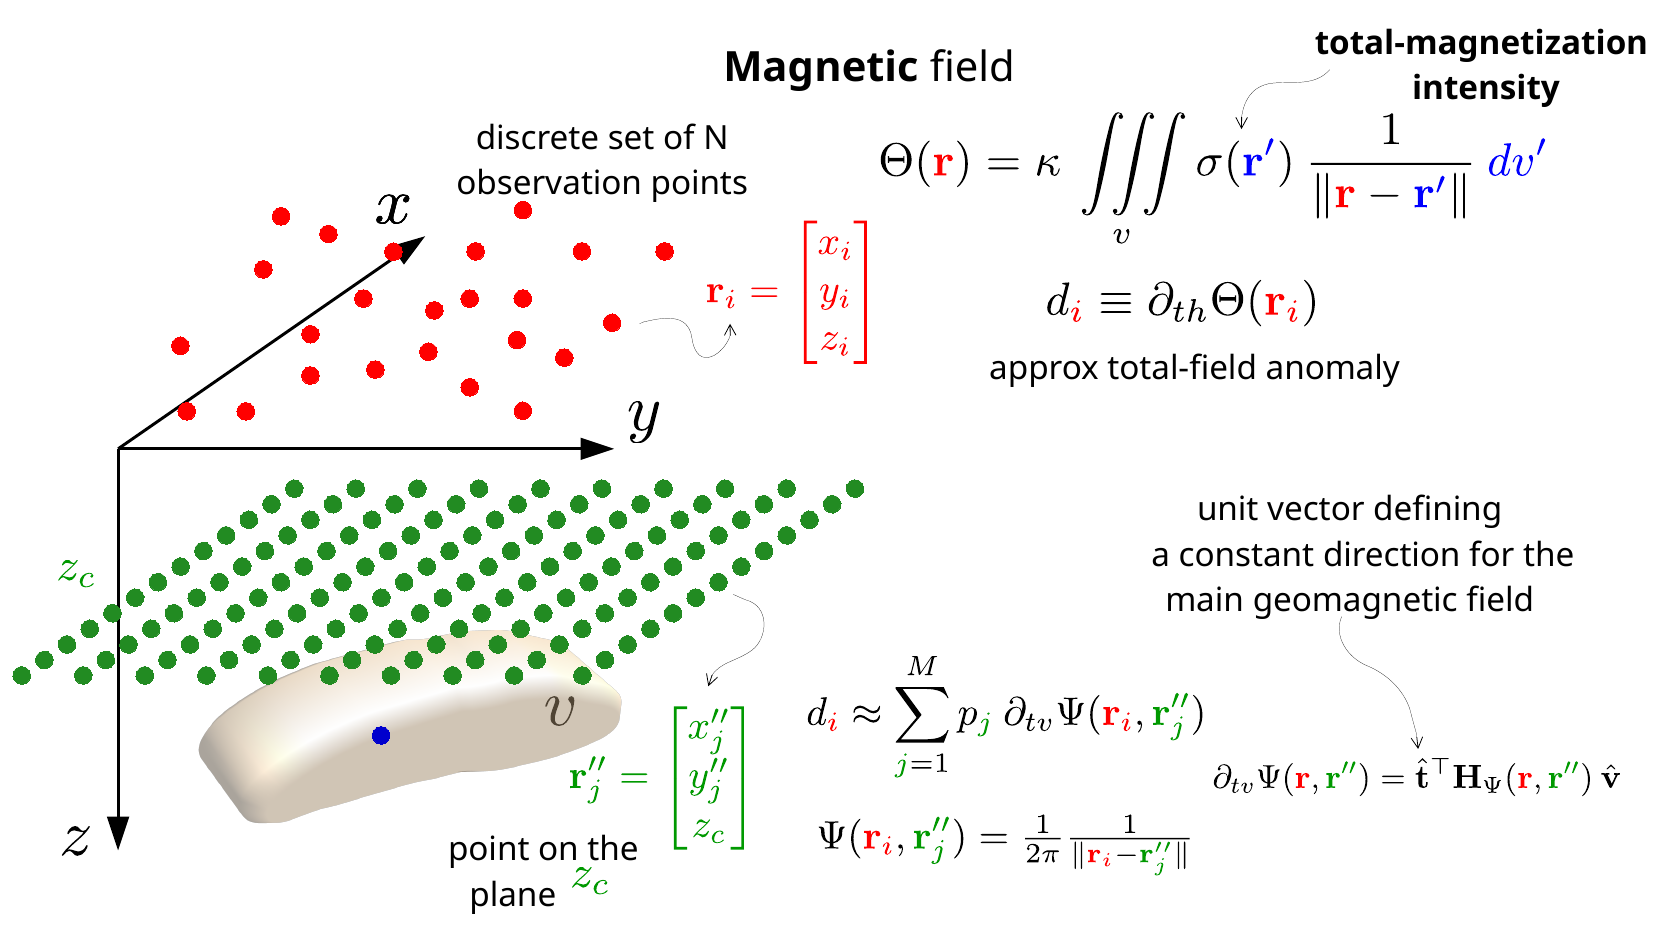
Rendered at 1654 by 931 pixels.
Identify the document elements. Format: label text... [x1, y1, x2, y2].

text_box [149, 573, 167, 592]
text_box [508, 495, 527, 514]
text_box [80, 619, 99, 638]
text_box [411, 604, 430, 623]
text_box [670, 510, 689, 529]
text_box [541, 557, 559, 576]
text_box [242, 635, 261, 654]
text_box [479, 557, 498, 576]
text_box [427, 635, 446, 654]
text_box [596, 651, 614, 669]
text_box [395, 573, 413, 592]
text_box [197, 666, 216, 685]
text_box [304, 635, 323, 654]
text_box [281, 651, 300, 669]
text_box [460, 378, 479, 397]
text_box [272, 573, 290, 592]
text_box [450, 619, 468, 638]
text_box [456, 573, 475, 592]
text_box [349, 604, 368, 623]
text_box [97, 651, 115, 669]
picture [567, 704, 759, 852]
text_box [177, 402, 196, 421]
text_box [573, 242, 591, 261]
text_box [356, 557, 375, 576]
text_box [800, 510, 819, 529]
text_box [586, 526, 605, 545]
text_box [333, 573, 352, 592]
text_box [525, 526, 543, 545]
text_box [220, 651, 238, 669]
text_box [563, 542, 582, 560]
text_box [385, 495, 404, 514]
text_box [388, 619, 407, 638]
text_box [58, 635, 76, 654]
text_box [366, 360, 385, 379]
text_box [401, 526, 420, 545]
text_box [294, 557, 313, 576]
text_box [486, 510, 504, 529]
text_box [693, 495, 712, 514]
text_box [285, 479, 304, 498]
text_box [354, 289, 373, 308]
text_box [417, 557, 436, 576]
text_box [12, 666, 31, 685]
text_box [664, 557, 682, 576]
text_box [171, 557, 190, 576]
text_box [514, 401, 532, 420]
text_box [641, 619, 660, 638]
text_box [664, 604, 682, 623]
text_box [470, 479, 488, 498]
text_box [488, 635, 507, 654]
picture [570, 867, 609, 895]
text_box [424, 510, 443, 529]
text_box [447, 495, 466, 514]
text_box [340, 526, 359, 545]
text_box total-magnetization intensity [1300, 11, 1636, 107]
picture [1043, 278, 1322, 329]
text_box [301, 325, 320, 344]
text_box [609, 510, 627, 529]
text_box [194, 542, 213, 560]
text_box [518, 573, 537, 592]
text_box [142, 619, 161, 638]
text_box [460, 289, 479, 308]
text_box [618, 588, 637, 607]
text_box [419, 342, 438, 361]
text_box [513, 289, 532, 308]
text_box [103, 604, 122, 623]
text_box [555, 348, 574, 367]
text_box [119, 635, 138, 654]
picture [56, 560, 95, 588]
text_box [181, 635, 199, 654]
text_box [327, 619, 345, 638]
text_box [317, 542, 336, 560]
text_box [511, 619, 530, 638]
text_box [256, 542, 274, 560]
picture [374, 194, 413, 224]
text_box [126, 588, 145, 607]
text_box Magnetic field [708, 29, 1071, 91]
text_box [165, 604, 183, 623]
text_box [272, 207, 290, 226]
text_box [187, 588, 206, 607]
text_box [259, 666, 277, 685]
text_box [534, 604, 553, 623]
text_box [823, 495, 842, 514]
text_box [372, 726, 390, 745]
text_box approx total-field anomaly [974, 336, 1396, 388]
text_box [408, 479, 427, 498]
text_box [531, 479, 550, 498]
text_box [777, 526, 796, 545]
text_box point on the plane [419, 817, 668, 916]
text_box [570, 495, 589, 514]
text_box [425, 301, 444, 320]
text_box [262, 495, 281, 514]
text_box [648, 526, 666, 545]
text_box [472, 604, 491, 623]
text_box [278, 526, 297, 545]
text_box [301, 366, 320, 385]
text_box [846, 479, 864, 498]
text_box [236, 402, 255, 421]
text_box [502, 542, 520, 560]
text_box [265, 619, 284, 638]
text_box [135, 666, 154, 685]
text_box [618, 635, 637, 654]
text_box [686, 588, 705, 607]
text_box [310, 588, 329, 607]
text_box [226, 604, 245, 623]
picture [59, 826, 93, 856]
text_box [440, 542, 459, 560]
text_box [709, 526, 728, 545]
text_box [716, 479, 734, 498]
text_box [233, 557, 252, 576]
text_box [602, 557, 621, 576]
picture [1212, 758, 1622, 797]
text_box [654, 479, 673, 498]
text_box [508, 331, 526, 349]
text_box [655, 242, 674, 261]
text_box [631, 495, 650, 514]
text_box [579, 573, 598, 592]
text_box [382, 666, 400, 685]
text_box [158, 651, 177, 669]
text_box [343, 651, 361, 669]
text_box [709, 573, 728, 592]
text_box [404, 651, 423, 669]
text_box [384, 242, 403, 261]
text_box [217, 526, 235, 545]
text_box [319, 225, 338, 243]
text_box [363, 510, 381, 529]
text_box [505, 666, 523, 685]
text_box [288, 604, 306, 623]
text_box [324, 495, 342, 514]
text_box [495, 588, 514, 607]
text_box [203, 619, 222, 638]
text_box discrete set of N observation points [413, 106, 792, 195]
picture [816, 814, 1190, 876]
text_box [755, 495, 773, 514]
text_box [171, 336, 190, 355]
text_box [443, 666, 462, 685]
text_box [514, 201, 532, 219]
text_box [686, 542, 705, 560]
text_box [35, 651, 54, 669]
text_box [365, 635, 384, 654]
text_box unit vector defining a constant direction for the main geomagnetic field [1110, 478, 1581, 603]
text_box [603, 313, 621, 332]
text_box [547, 510, 566, 529]
text_box [346, 479, 365, 498]
text_box [434, 588, 452, 607]
text_box [466, 242, 485, 261]
text_box [240, 510, 258, 529]
text_box [557, 588, 575, 607]
text_box [573, 619, 592, 638]
text_box [463, 526, 482, 545]
text_box [210, 573, 229, 592]
picture [806, 656, 1207, 778]
text_box [249, 588, 268, 607]
text_box [625, 542, 644, 560]
text_box [573, 666, 592, 685]
text_box [641, 573, 660, 592]
text_box [593, 479, 611, 498]
text_box [595, 604, 614, 623]
picture [626, 401, 662, 443]
text_box [732, 510, 751, 529]
text_box [372, 588, 391, 607]
picture [704, 112, 1547, 366]
text_box [777, 479, 796, 498]
text_box [550, 635, 569, 654]
text_box [320, 666, 339, 685]
text_box [74, 666, 93, 685]
text_box [379, 542, 397, 560]
text_box [254, 260, 273, 279]
text_box [466, 651, 485, 669]
text_box [755, 542, 773, 560]
text_box [527, 651, 546, 669]
text_box [732, 557, 751, 576]
text_box [301, 510, 320, 529]
